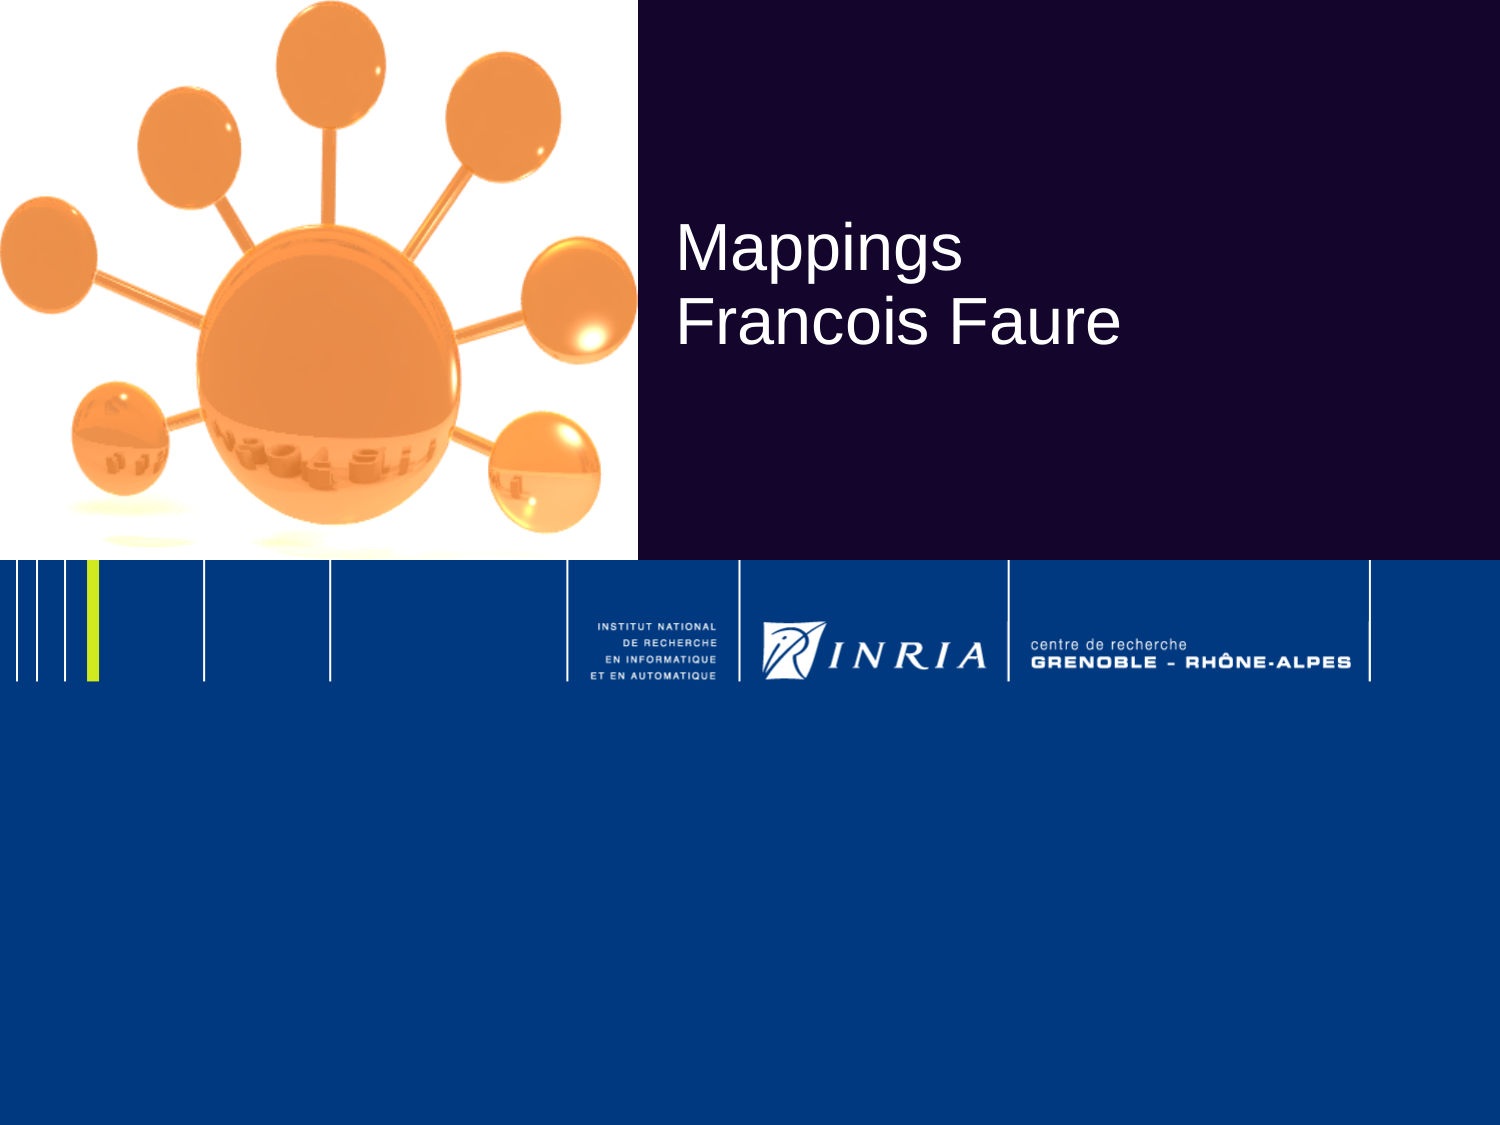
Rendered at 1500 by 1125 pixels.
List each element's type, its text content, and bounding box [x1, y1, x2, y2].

picture [0, 0, 1500, 1125]
title Mappings Francois Faure [675, 190, 1426, 379]
